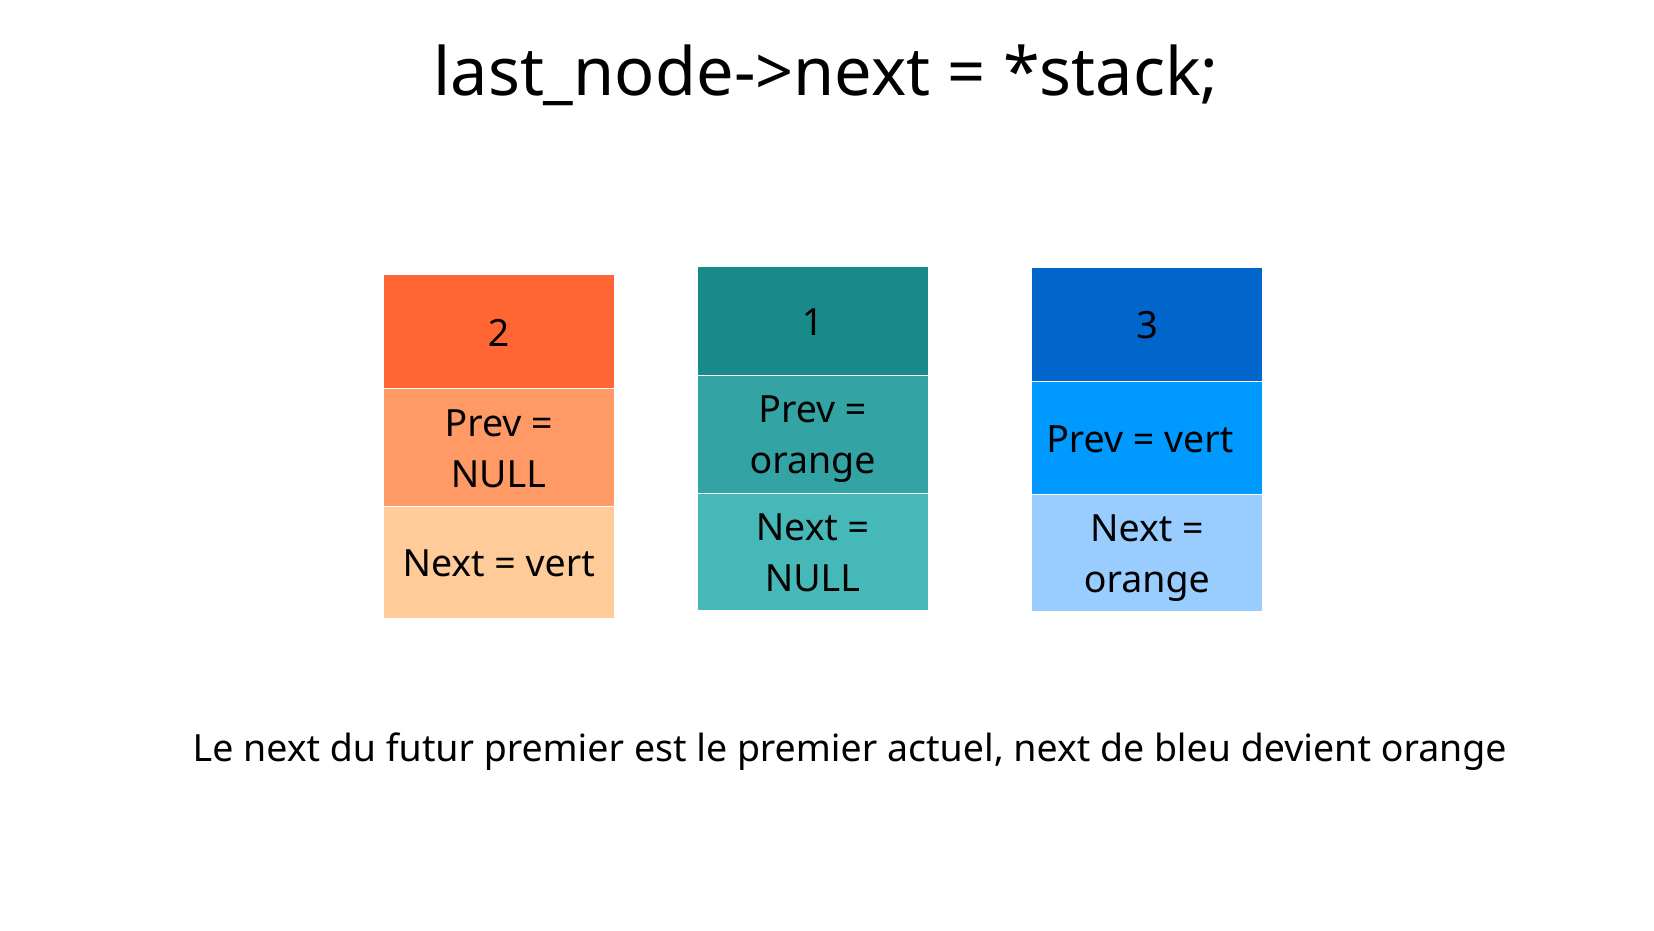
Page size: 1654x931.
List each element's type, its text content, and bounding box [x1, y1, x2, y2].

table_cell Next = orange [1032, 495, 1262, 611]
table_header 3 [1032, 268, 1262, 381]
table_header 1 [698, 267, 928, 375]
table_cell Prev = orange [698, 376, 928, 493]
table_header 2 [384, 275, 614, 388]
table_cell Prev = vert [1032, 382, 1262, 494]
text_box Le next du futur premier est le premier actuel, next de bleu devient orange [177, 714, 1528, 775]
title last_node->next = *stack; [82, 34, 1571, 195]
table_cell Next = vert [384, 507, 614, 618]
table_cell Next = NULL [698, 494, 928, 610]
table_cell Prev = NULL [384, 389, 614, 506]
